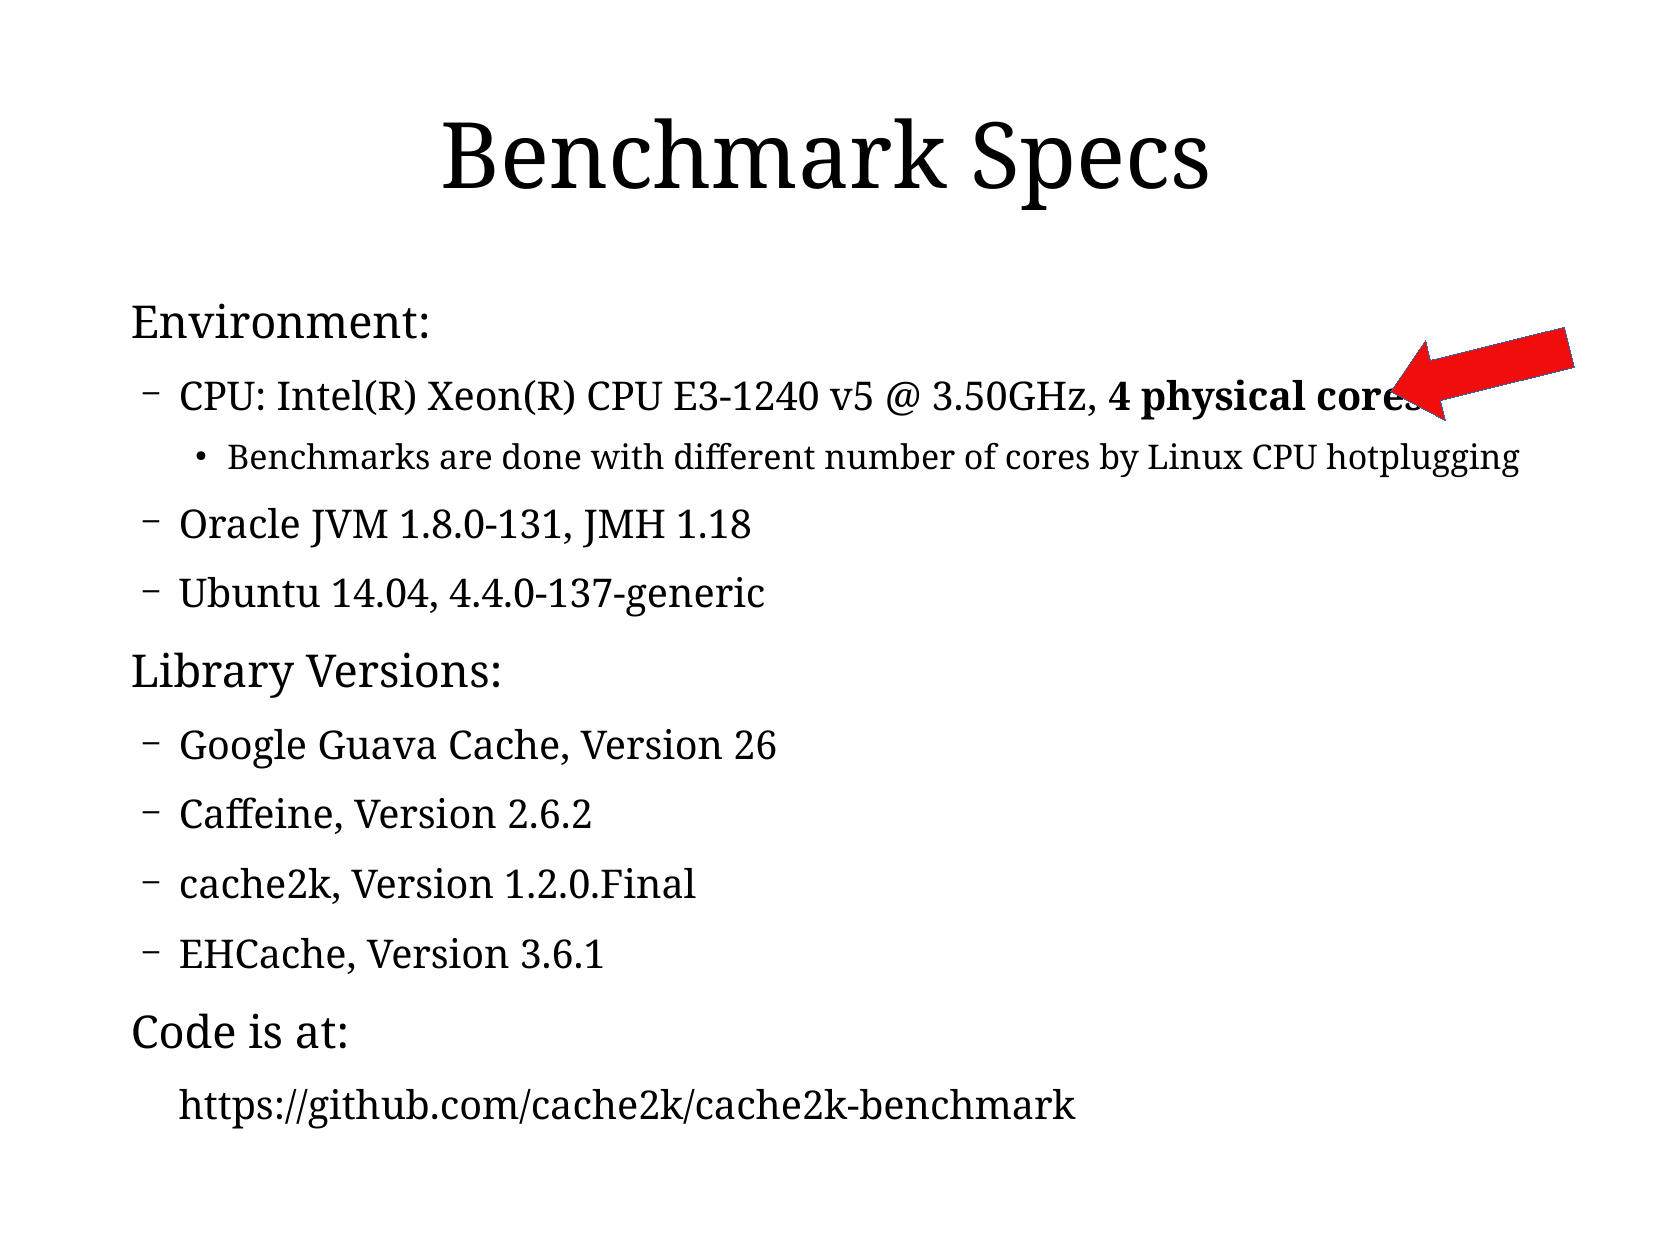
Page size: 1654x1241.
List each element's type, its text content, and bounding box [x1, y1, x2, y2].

list Environment: CPU: Intel(R) Xeon(R) CPU E3-1240 v5 @ 3.50GHz, 4 physical cores Benchmarks are done with different number of cores by Linux CPU hotplugging Oracle JVM 1.8.0-131, JMH 1.18 Ubuntu 14.04, 4.4.0-137-generic Library Versions: Google Guava Cache, Version 26 Caffeine, Version 2.6.2 cache2k, Version 1.2.0.Final EHCache, Version 3.6.1 Code is at: https://github.com/cache2k/cache2k-benchmark [82, 290, 1571, 1146]
text_box [1390, 327, 1575, 421]
title Benchmark Specs [82, 49, 1571, 257]
